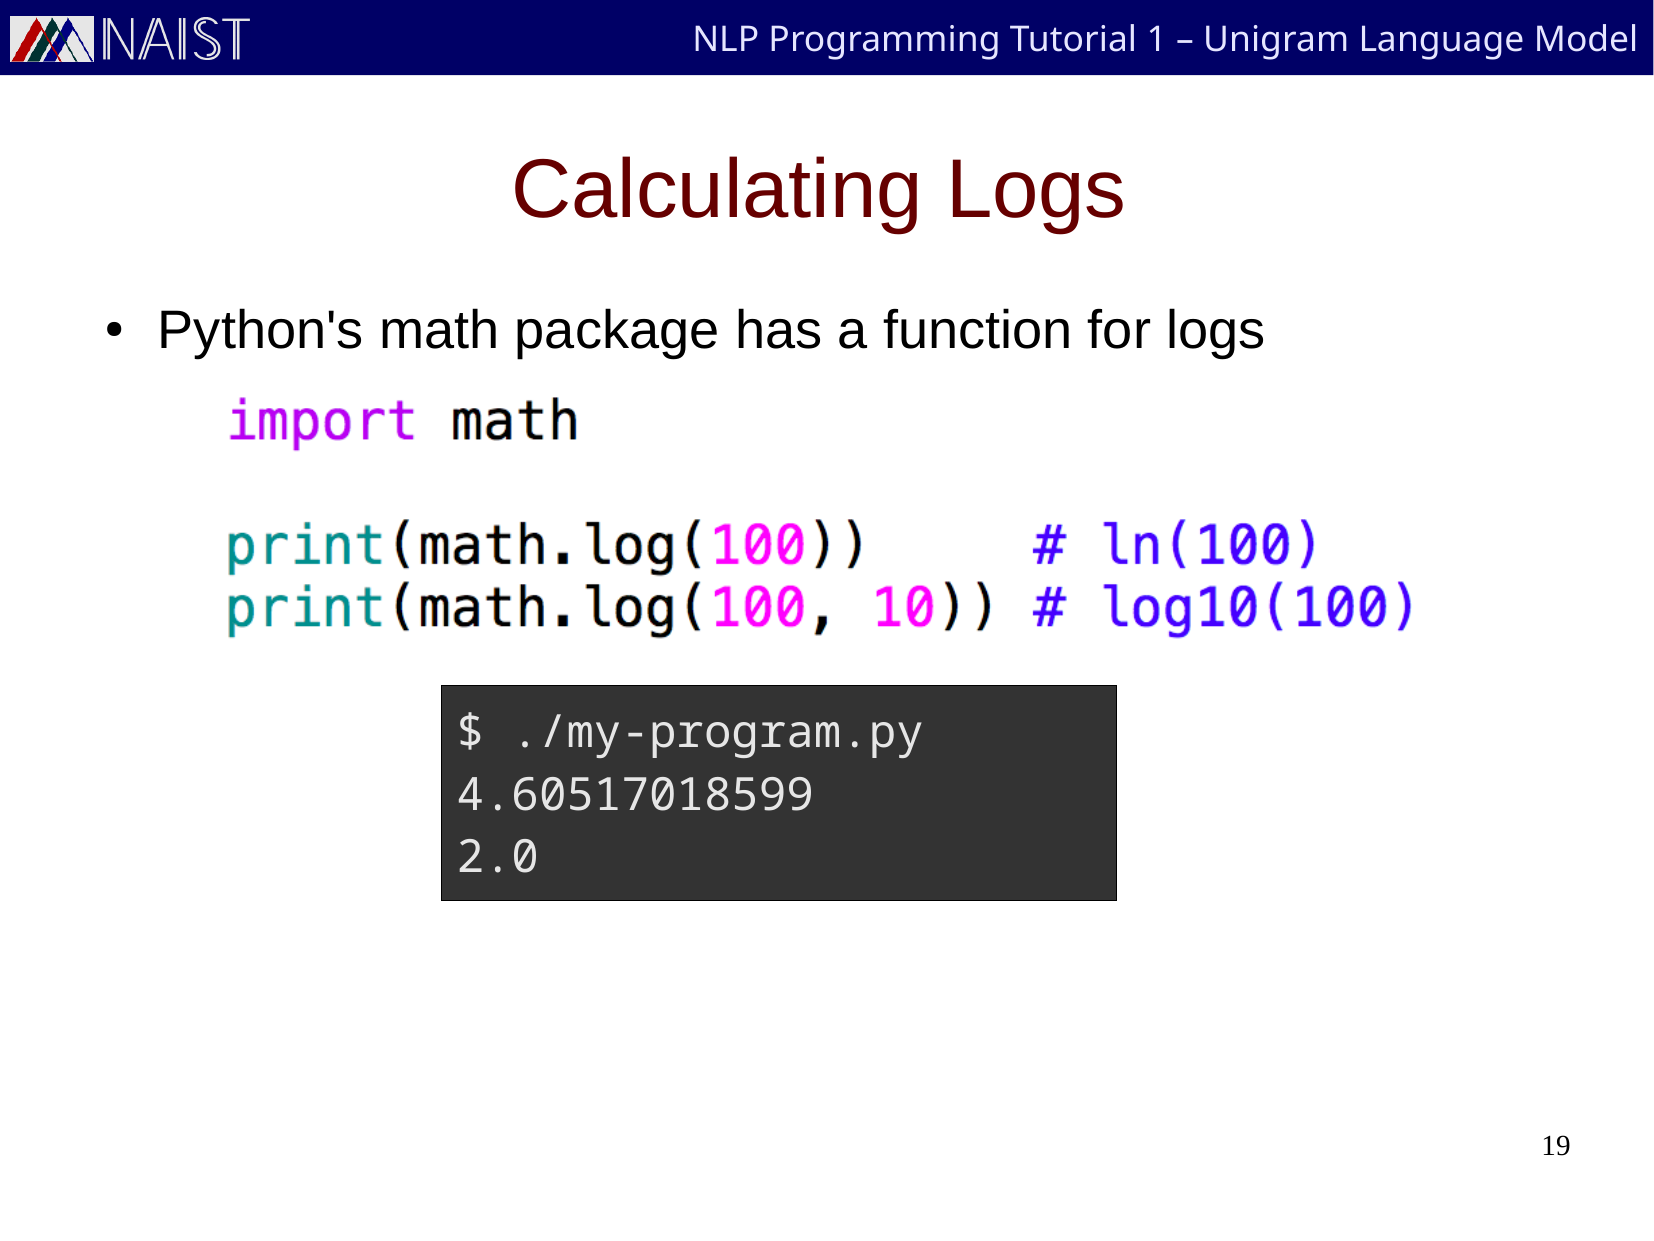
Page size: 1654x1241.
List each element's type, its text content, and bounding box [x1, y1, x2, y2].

picture [102, 17, 251, 60]
list Python's math package has a function for logs [86, 300, 1576, 376]
picture [215, 380, 1420, 644]
text_box $ ./my-program.py 4.60517018599 2.0 [441, 685, 1117, 901]
picture [10, 16, 94, 62]
title Calculating Logs [75, 92, 1564, 285]
